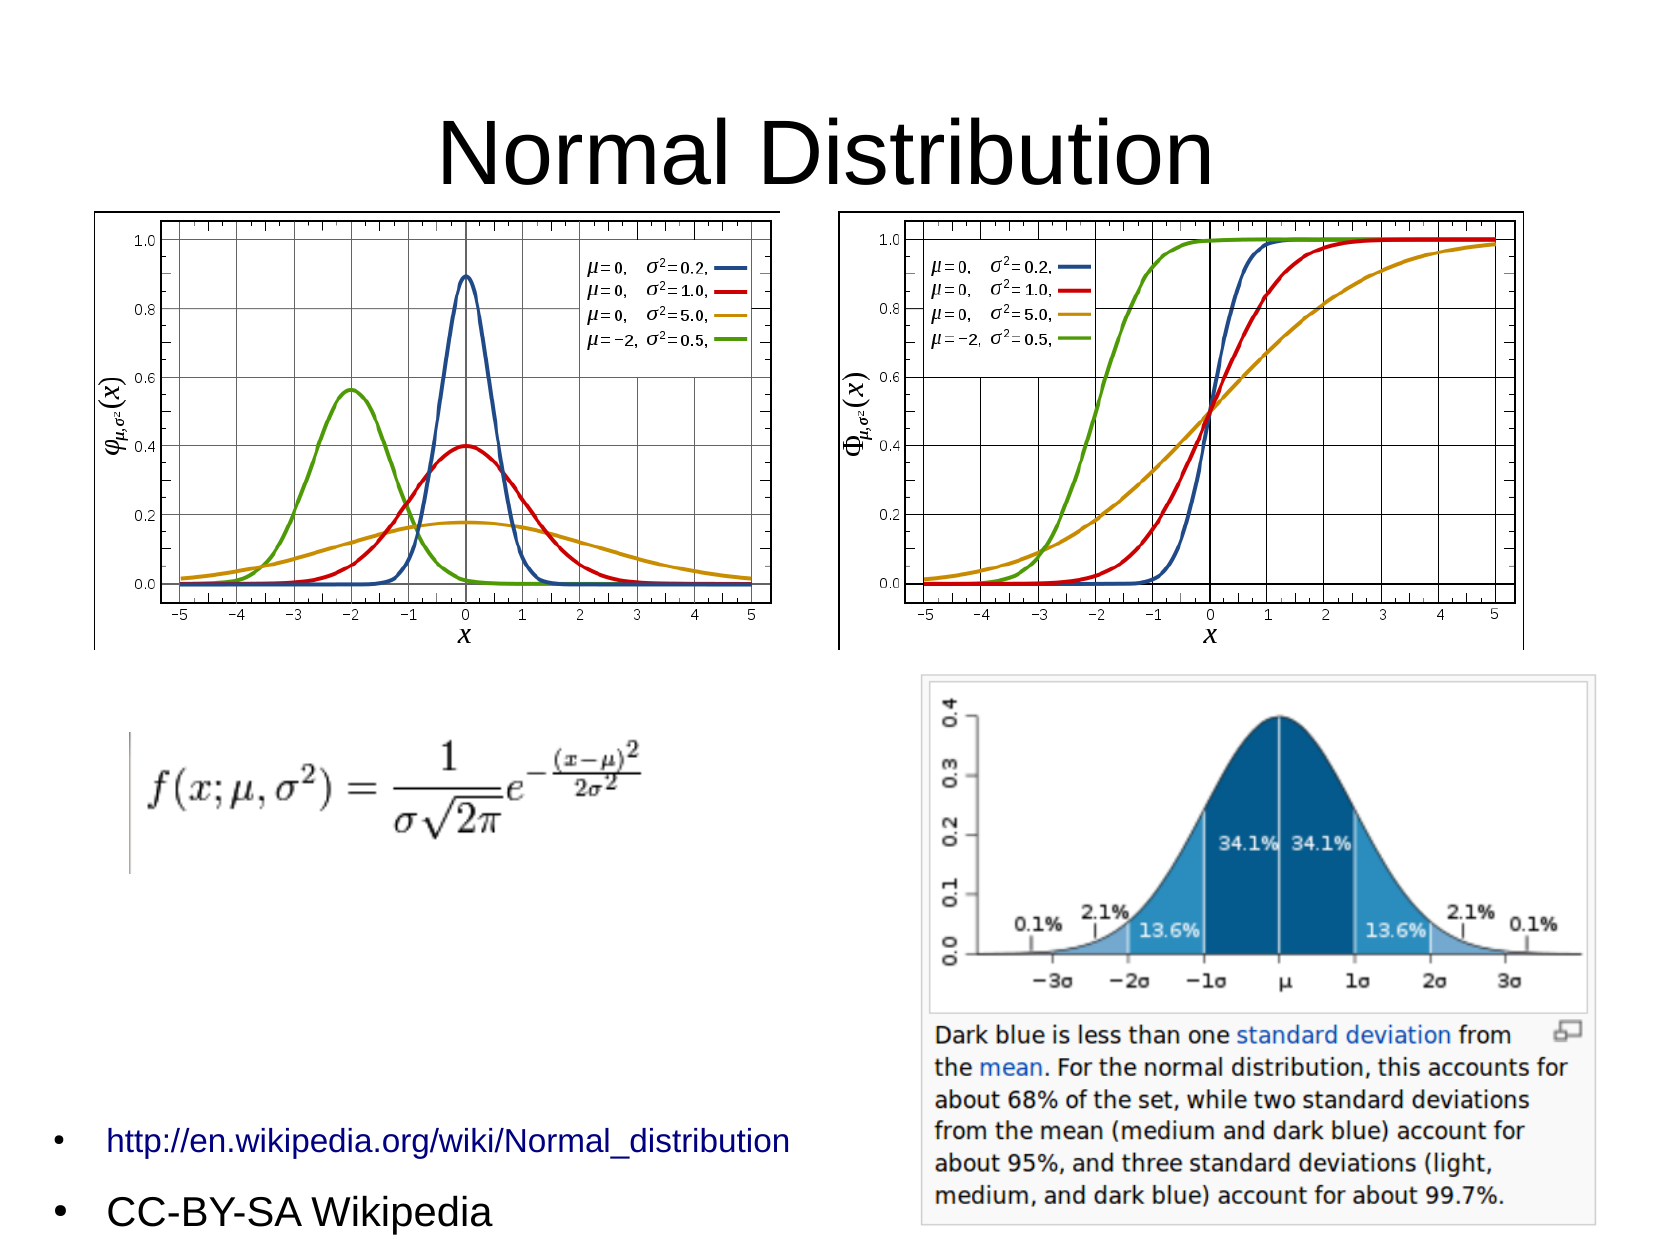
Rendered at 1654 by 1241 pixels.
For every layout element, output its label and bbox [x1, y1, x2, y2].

picture [909, 661, 1607, 1235]
picture [94, 211, 780, 650]
picture [129, 732, 717, 874]
picture [838, 211, 1524, 650]
